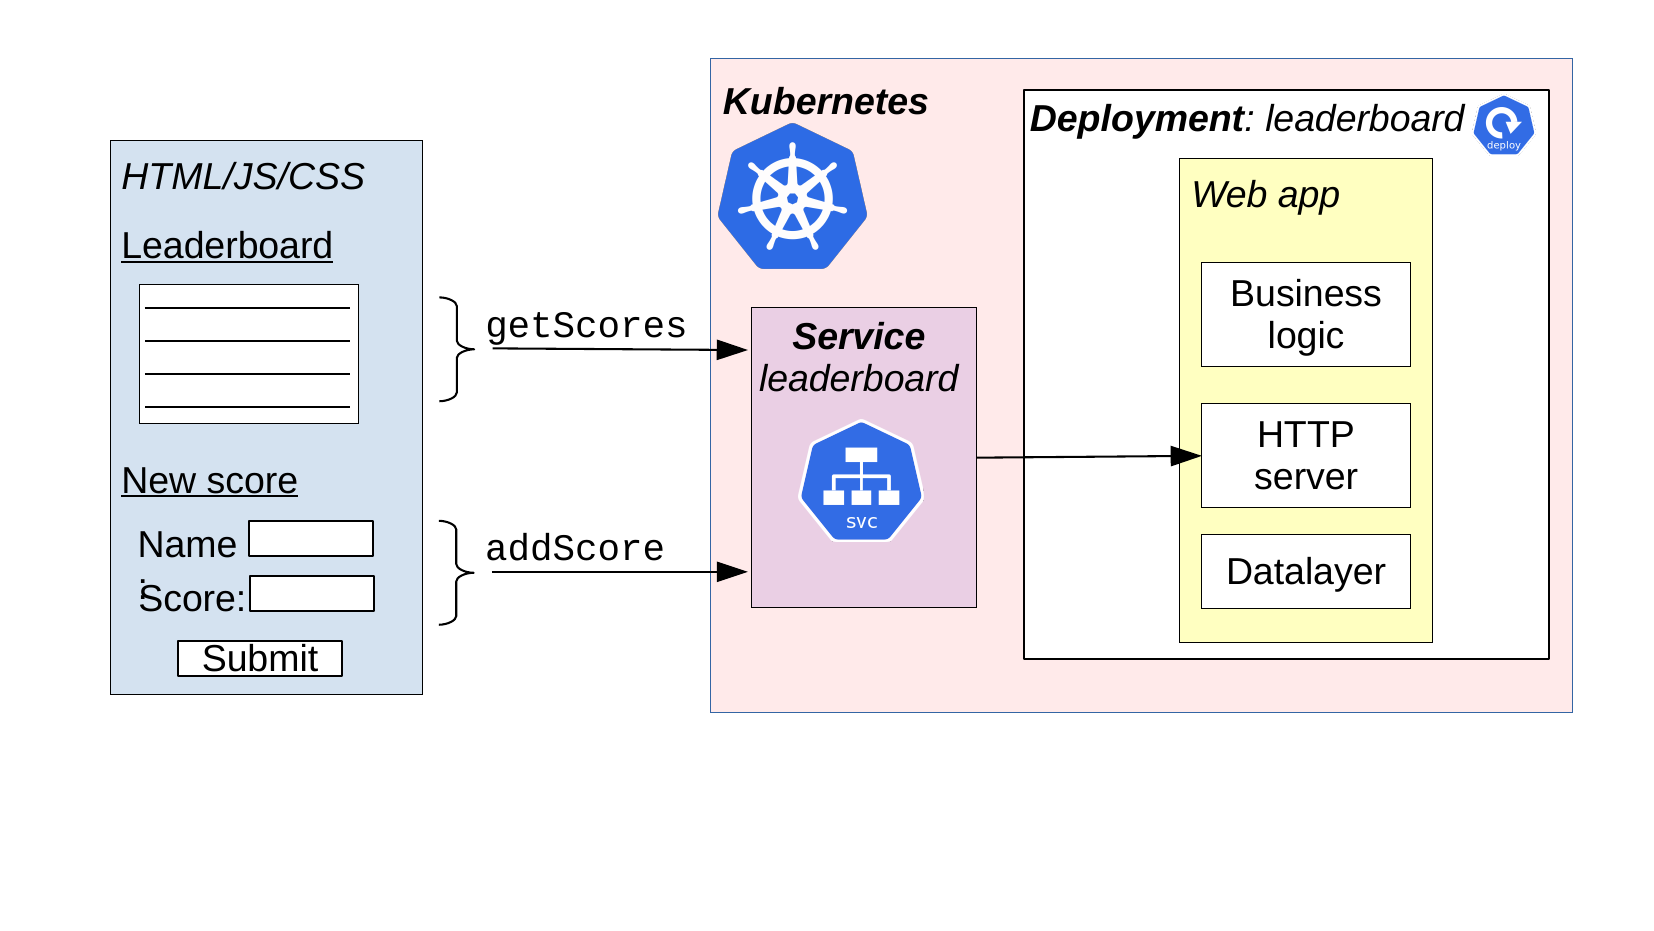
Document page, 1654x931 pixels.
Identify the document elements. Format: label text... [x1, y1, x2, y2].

picture [798, 419, 924, 542]
text_box Leaderboard [106, 217, 350, 309]
text_box HTTP server [1201, 403, 1411, 508]
text_box [710, 58, 1573, 713]
text_box Submit [177, 641, 343, 676]
picture [1472, 94, 1536, 156]
text_box Kubernetes [708, 72, 1258, 172]
text_box HTML/JS/CSS [106, 148, 385, 205]
text_box [110, 140, 423, 695]
text_box Deployment: leaderboard [1015, 90, 1565, 190]
text_box Submit [253, 653, 263, 669]
text_box Name: [123, 515, 263, 570]
text_box Score: [123, 570, 263, 653]
text_box Web app [1176, 190, 1455, 223]
text_box Submit [232, 653, 241, 669]
text_box New score [106, 451, 350, 543]
text_box Service leaderboard [702, 307, 1016, 407]
text_box Business logic [1201, 262, 1411, 367]
picture [716, 121, 869, 271]
text_box Datalayer [1201, 534, 1411, 609]
